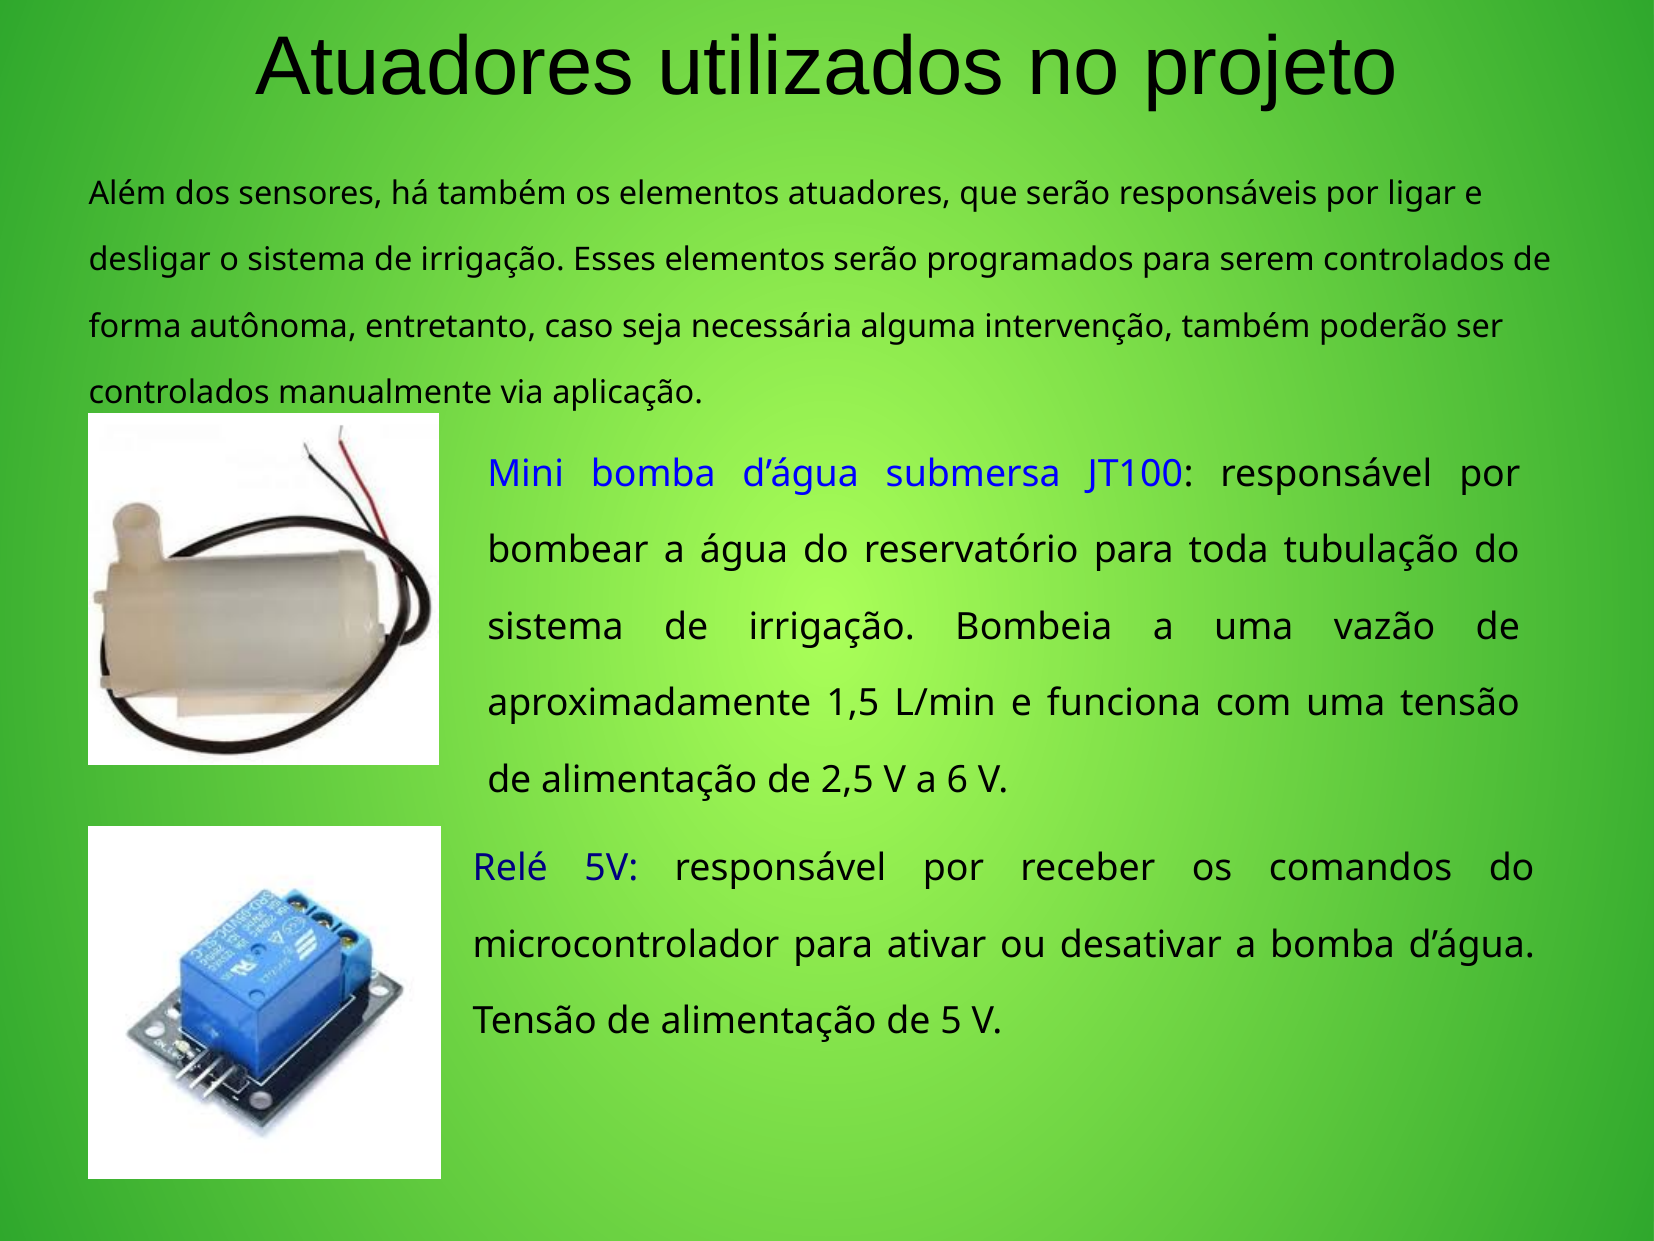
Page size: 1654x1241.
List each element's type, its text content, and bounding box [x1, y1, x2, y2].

list Além dos sensores, há também os elementos atuadores, que serão responsáveis por ligar e desligar o sistema de irrigação. Esses elementos serão programados para serem controlados de forma autônoma, entretanto, caso seja necessária alguma intervenção, também poderão ser controlados manualmente via aplicação. [88, 147, 1577, 414]
text_box Relé 5V: responsável por receber os comandos do microcontrolador para ativar ou desativar a bomba d’água. Tensão de alimentação de 5 V. [472, 814, 1536, 1005]
text_box Mini bomba d’água submersa JT100: responsável por bombear a água do reservatório para toda tubulação do sistema de irrigação. Bombeia a uma vazão de aproximadamente 1,5 L/min e funciona com uma tensão de alimentação de 2,5 V a 6 V. [472, 413, 1536, 768]
picture [88, 826, 441, 1179]
title Atuadores utilizados no projeto [82, 2, 1571, 130]
picture [88, 413, 439, 765]
